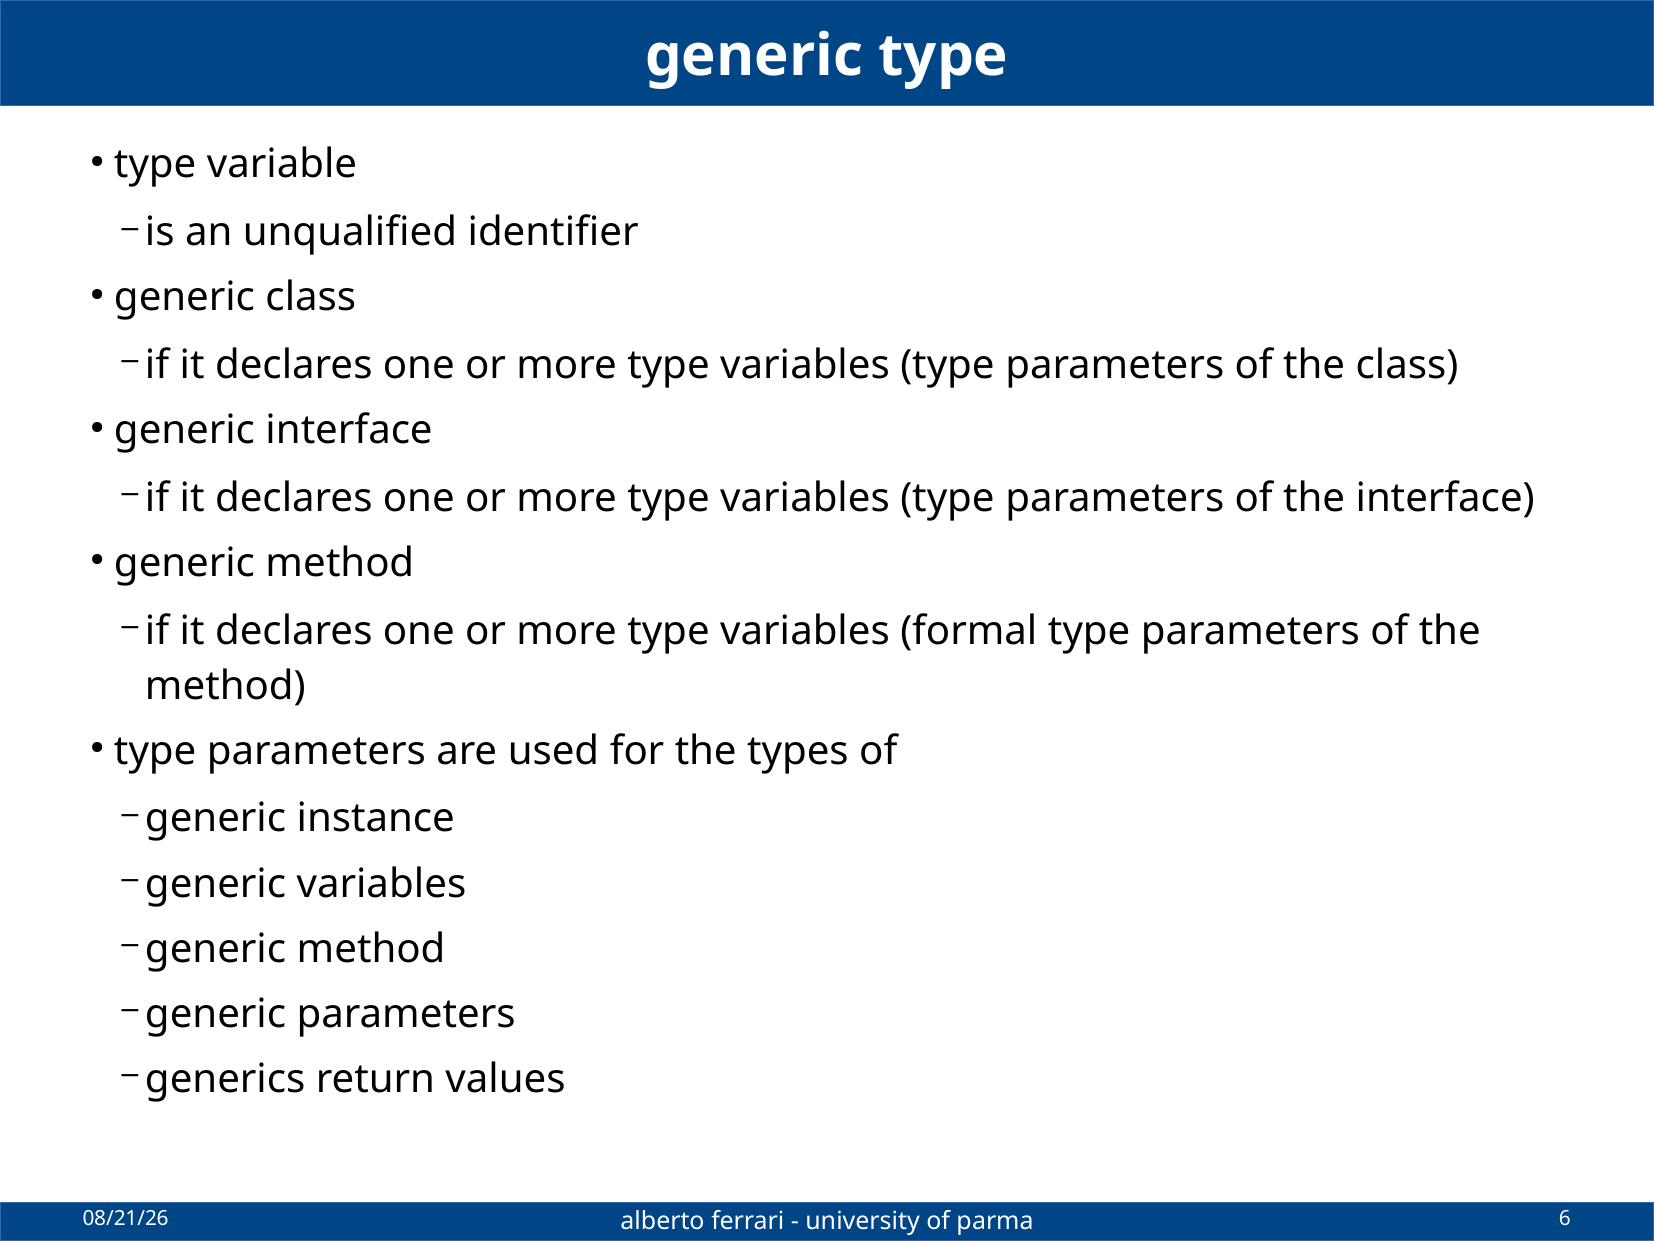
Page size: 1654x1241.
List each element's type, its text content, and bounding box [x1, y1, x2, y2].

list type variable is an unqualified identifier generic class if it declares one or more type variables (type parameters of the class) generic interface if it declares one or more type variables (type parameters of the interface) generic method if it declares one or more type variables (formal type parameters of the method) type parameters are used for the types of generic instance generic variables generic method generic parameters generics return values [82, 135, 1571, 1126]
title generic type [0, 0, 1654, 106]
